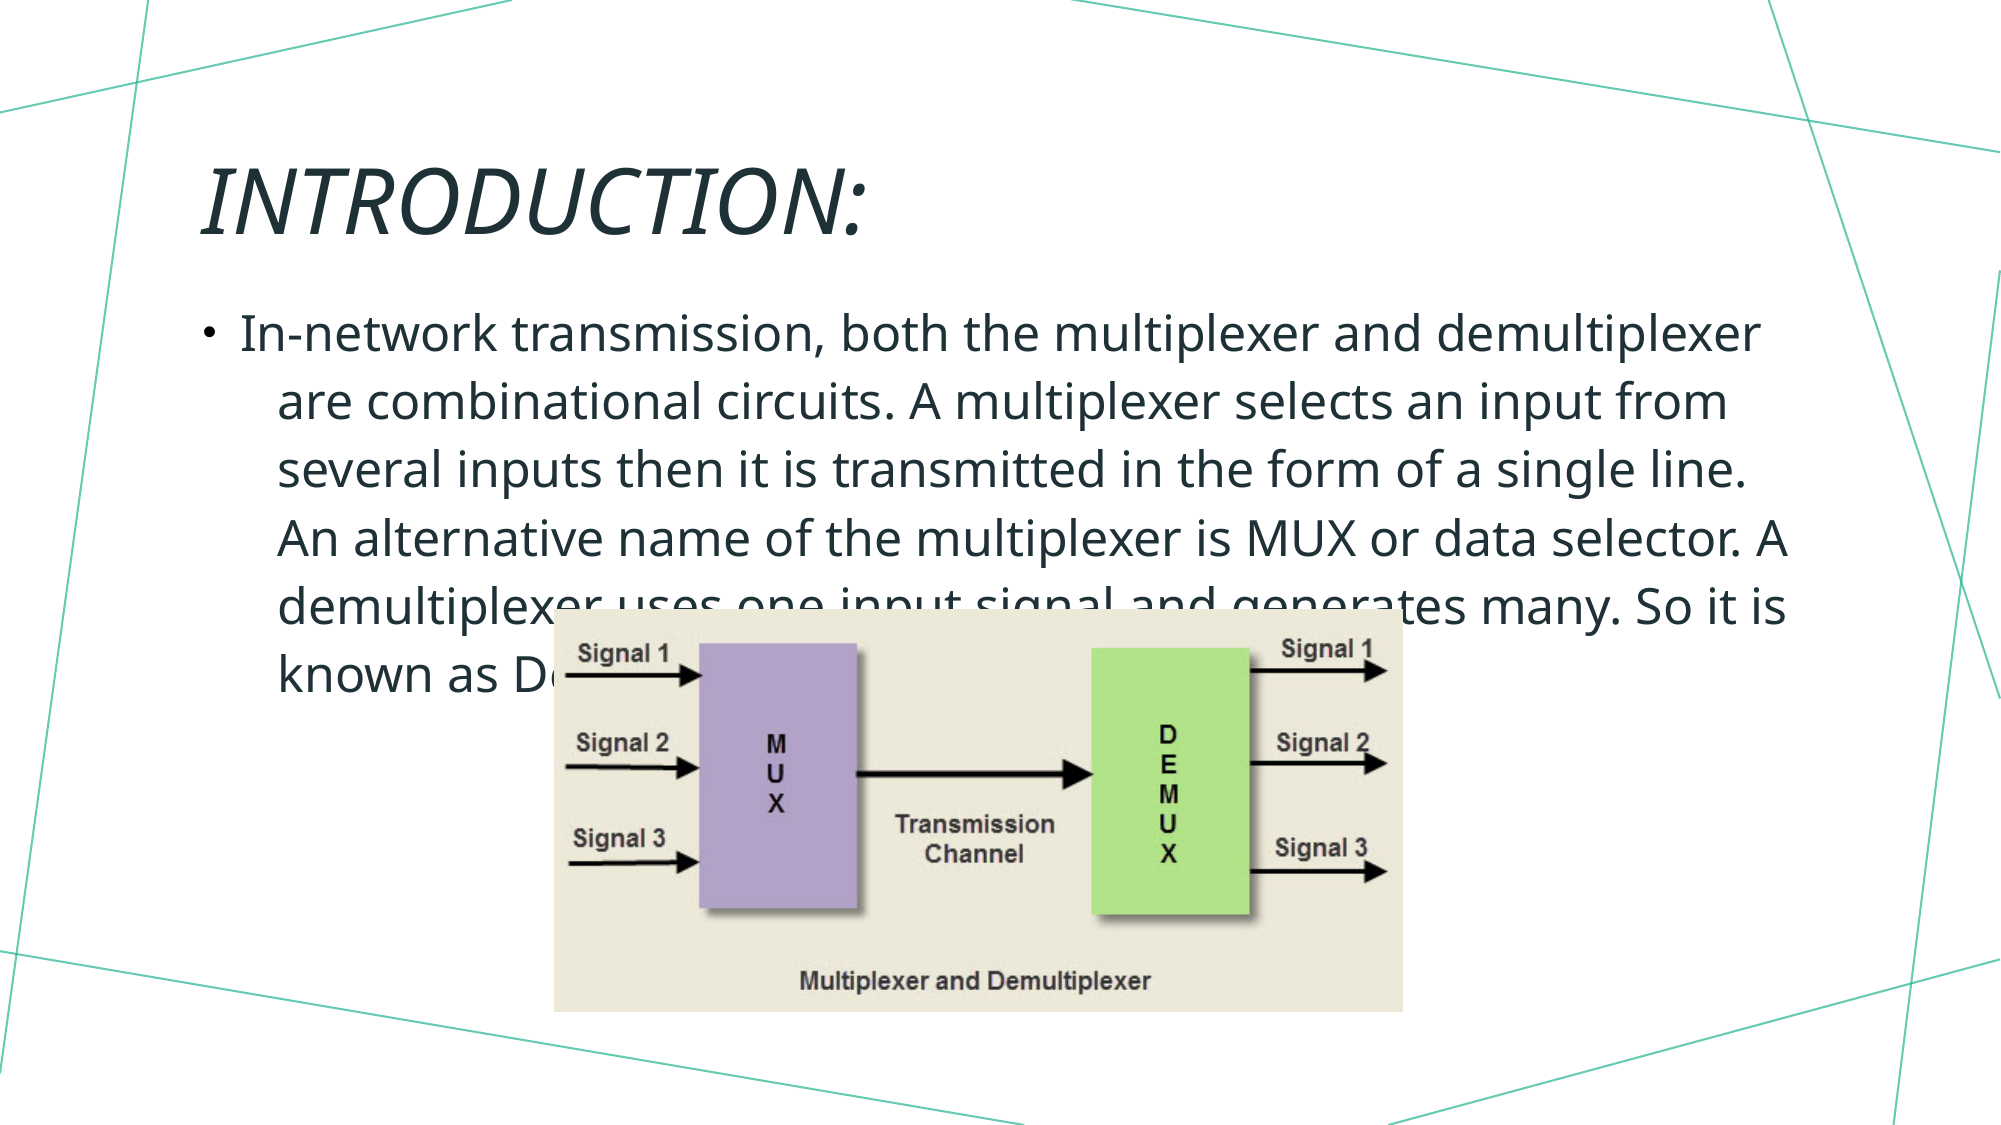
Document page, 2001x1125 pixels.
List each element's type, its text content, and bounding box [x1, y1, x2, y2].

title Introduction: [187, 87, 1813, 290]
picture [554, 609, 1403, 1012]
list In-network transmission, both the multiplexer and demultiplexer are combinational circuits. A multiplexer selects an input from several inputs then it is transmitted in the form of a single line. An alternative name of the multiplexer is MUX or data selector. A demultiplexer uses one input signal and generates many. So it is known as Demux. [187, 290, 1813, 951]
